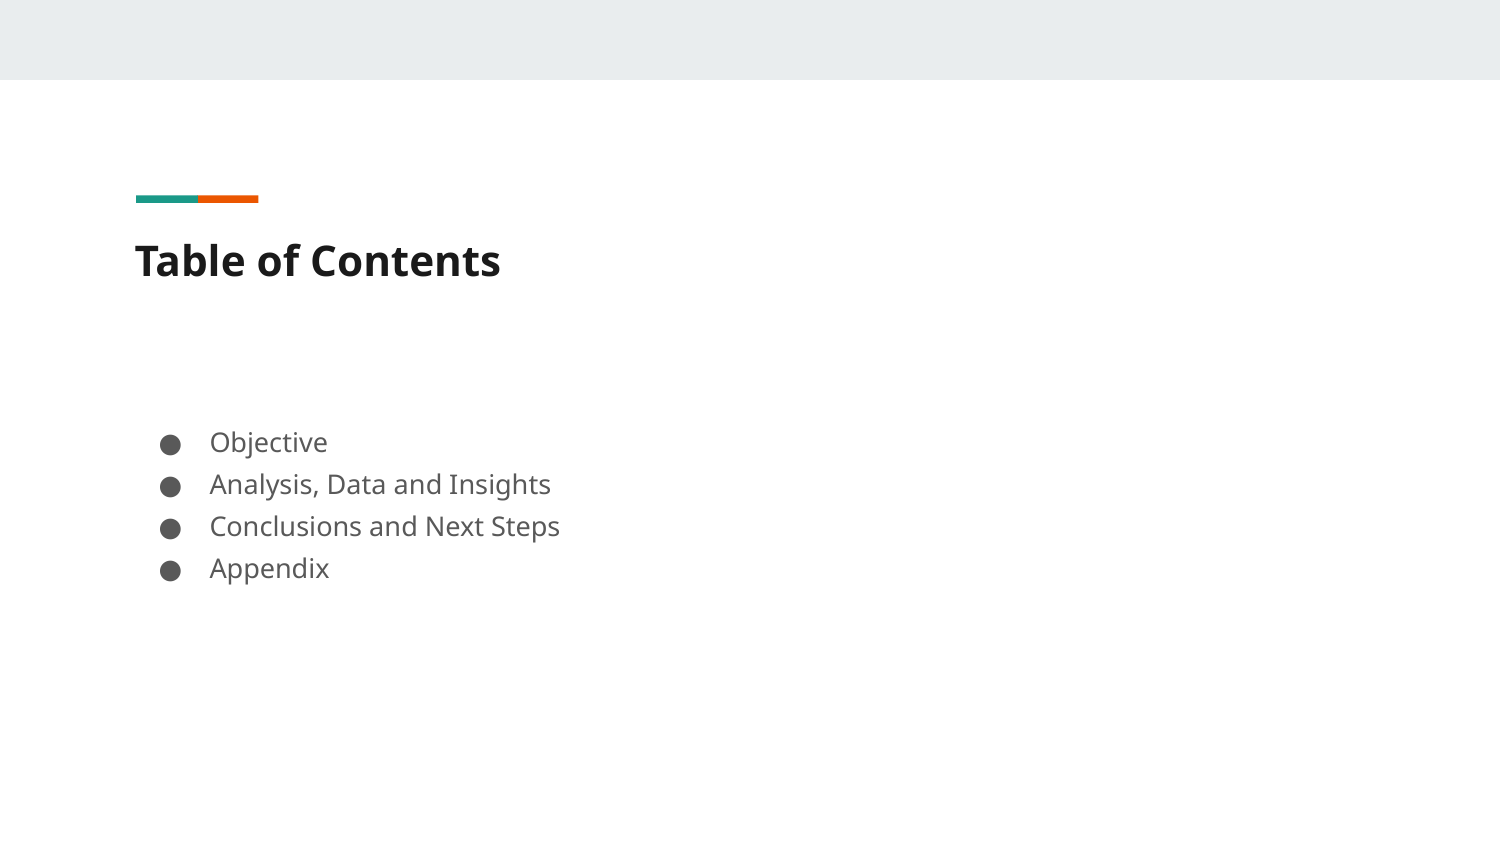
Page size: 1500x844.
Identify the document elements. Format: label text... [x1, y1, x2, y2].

list Objective Analysis, Data and Insights Conclusions and Next Steps Appendix [119, 341, 1381, 712]
title Table of Contents [119, 216, 1381, 305]
